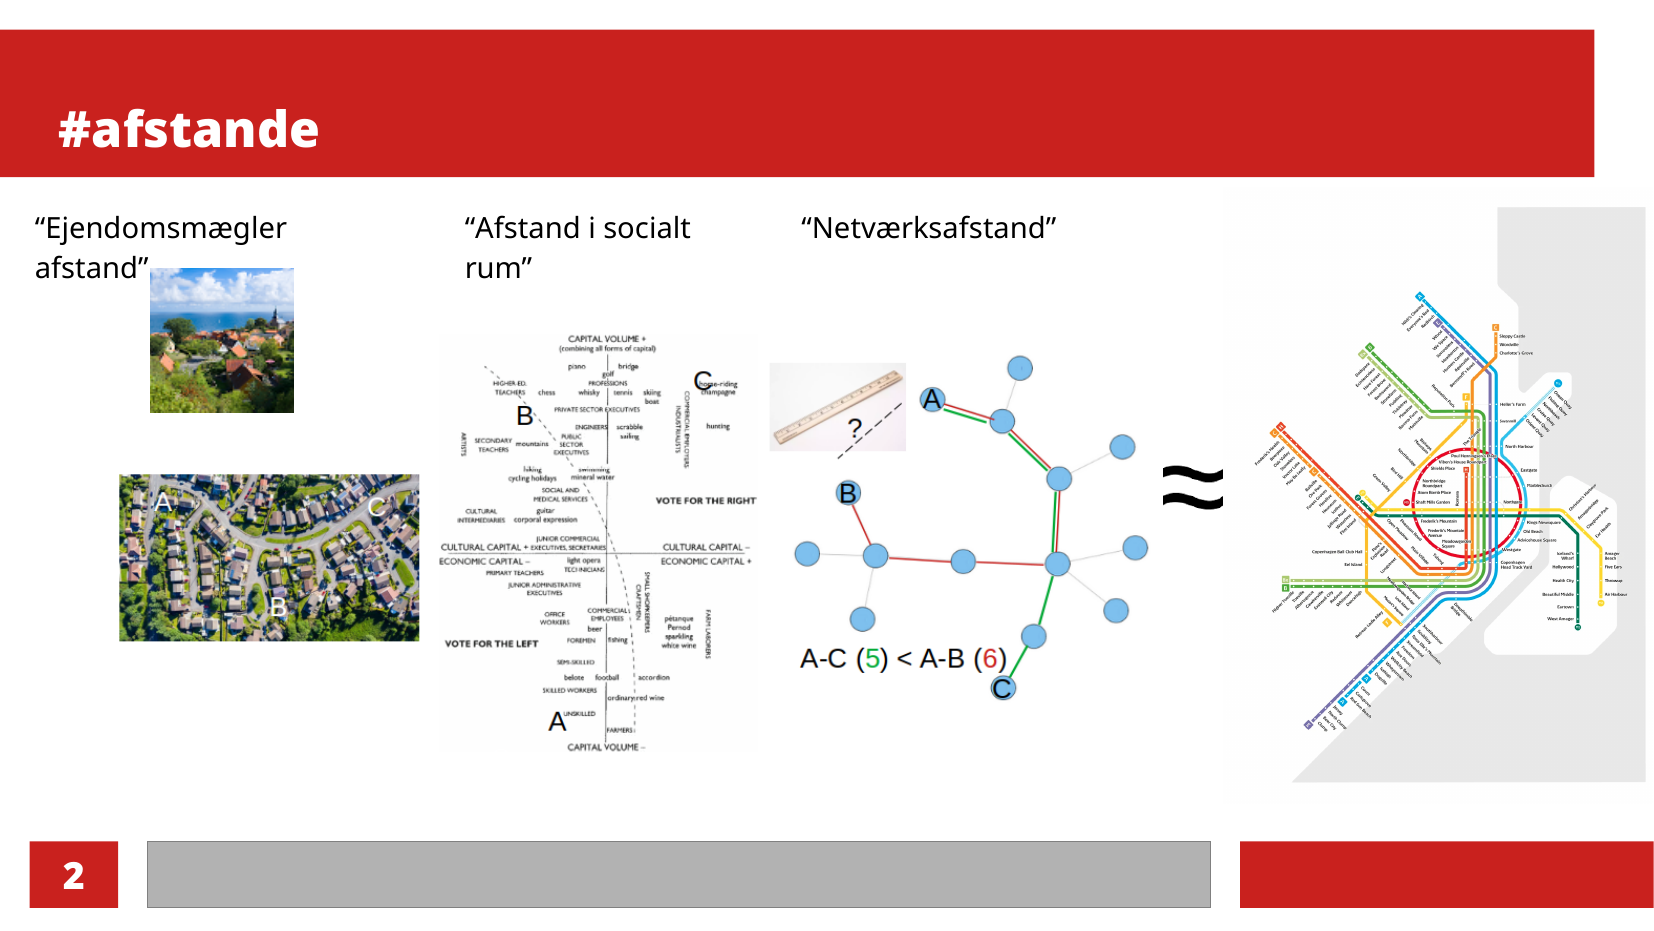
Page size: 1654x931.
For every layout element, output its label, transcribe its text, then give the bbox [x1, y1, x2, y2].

picture [112, 187, 1654, 804]
title #afstande [59, 44, 1595, 163]
text_box “Ejendomsmægler afstand” [20, 200, 413, 289]
text_box “Afstand i socialt rum” [450, 200, 769, 263]
text_box “Netværksafstand” [786, 200, 1106, 263]
